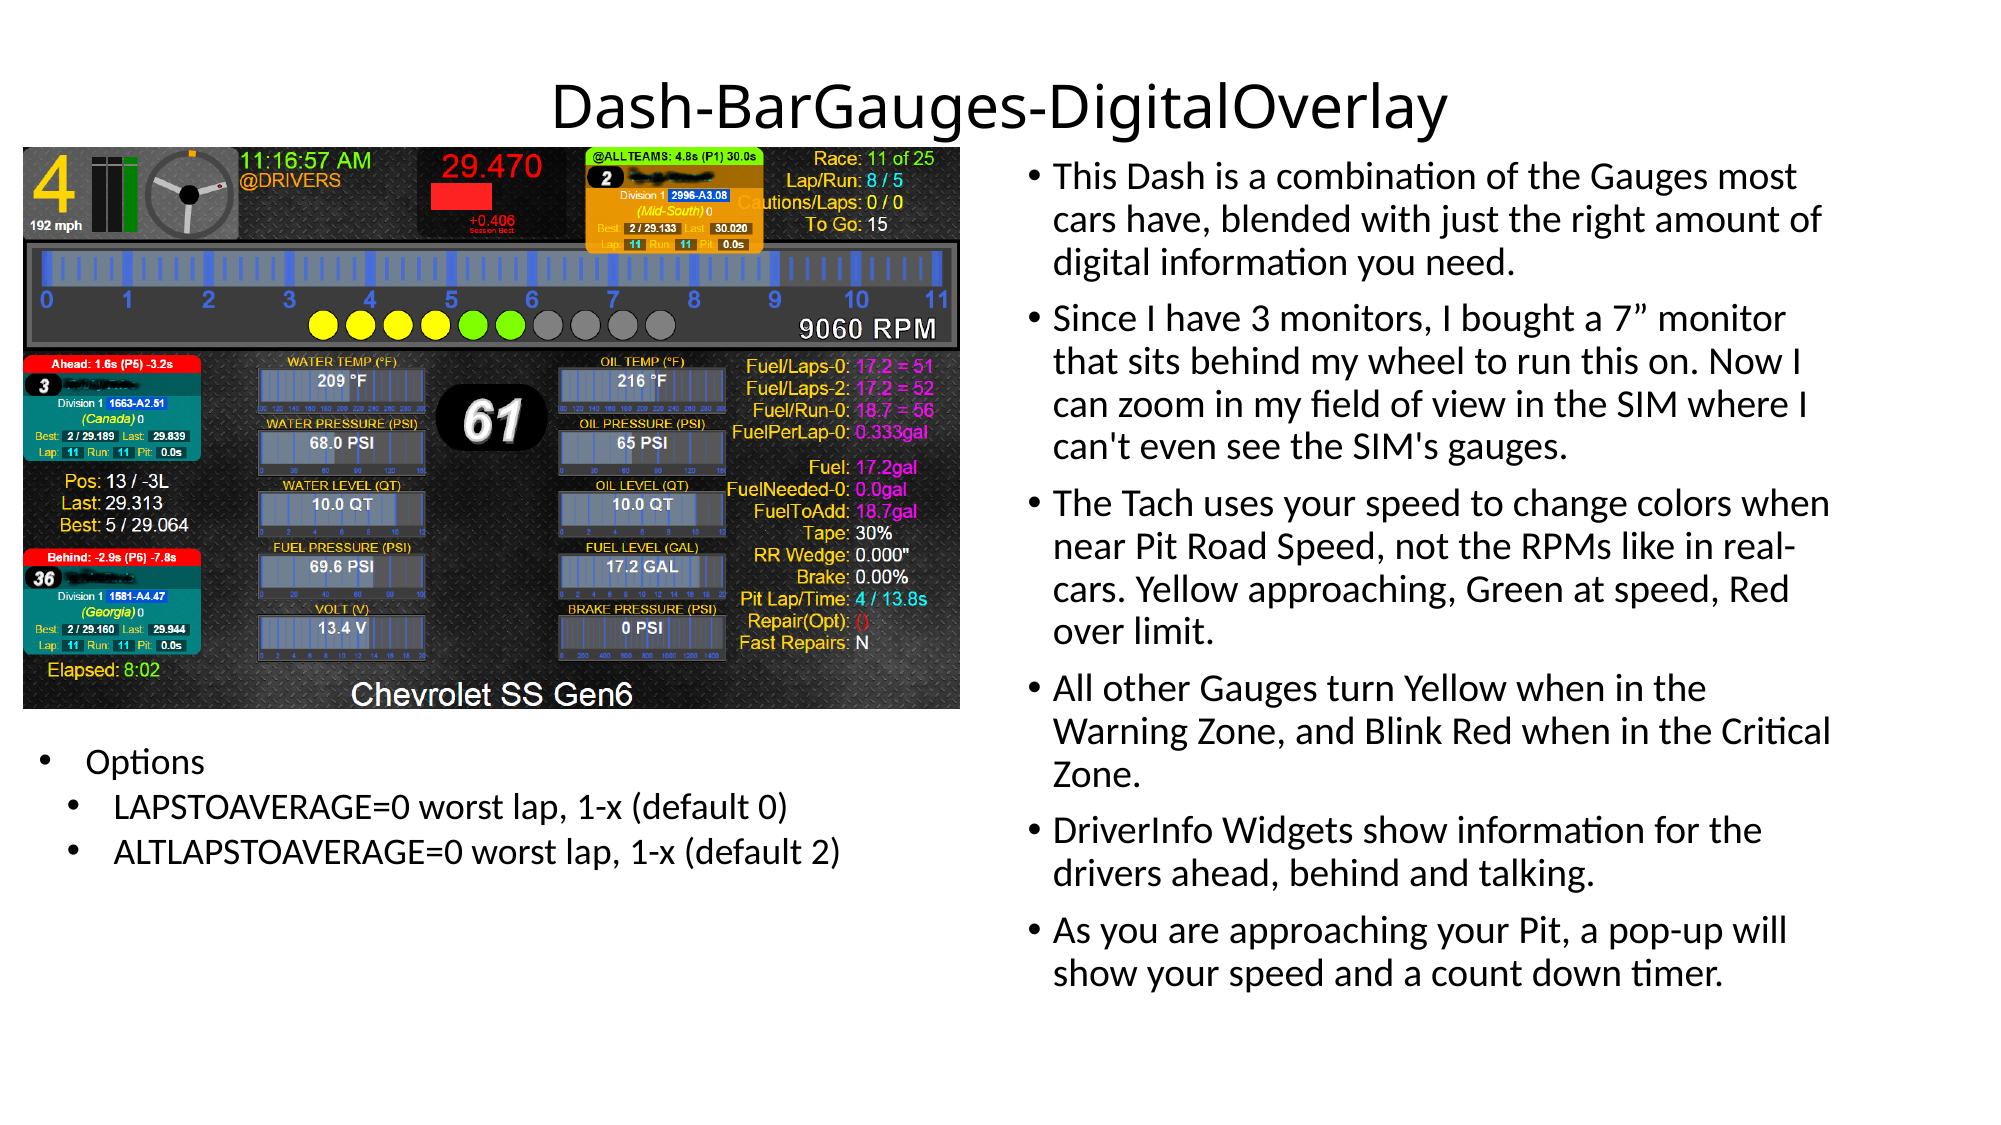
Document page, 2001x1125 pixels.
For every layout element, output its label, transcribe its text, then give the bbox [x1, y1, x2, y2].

title Dash-BarGauges-DigitalOverlay [137, 59, 1863, 148]
picture [23, 147, 960, 709]
list This Dash is a combination of the Gauges most cars have, blended with just the right amount of digital information you need. Since I have 3 monitors, I bought a 7” monitor that sits behind my wheel to run this on. Now I can zoom in my field of view in the SIM where I can't even see the SIM's gauges. The Tach uses your speed to change colors when near Pit Road Speed, not the RPMs like in real-cars. Yellow approaching, Green at speed, Red over limit. All other Gauges turn Yellow when in the Warning Zone, and Blink Red when in the Critical Zone. DriverInfo Widgets show information for the drivers ahead, behind and talking. As you are approaching your Pit, a pop-up will show your speed and a count down timer. [1012, 147, 1863, 1014]
text_box Options LAPSTOAVERAGE=0 worst lap, 1-x (default 0) ALTLAPSTOAVERAGE=0 worst lap, 1-x (default 2) [23, 729, 891, 925]
